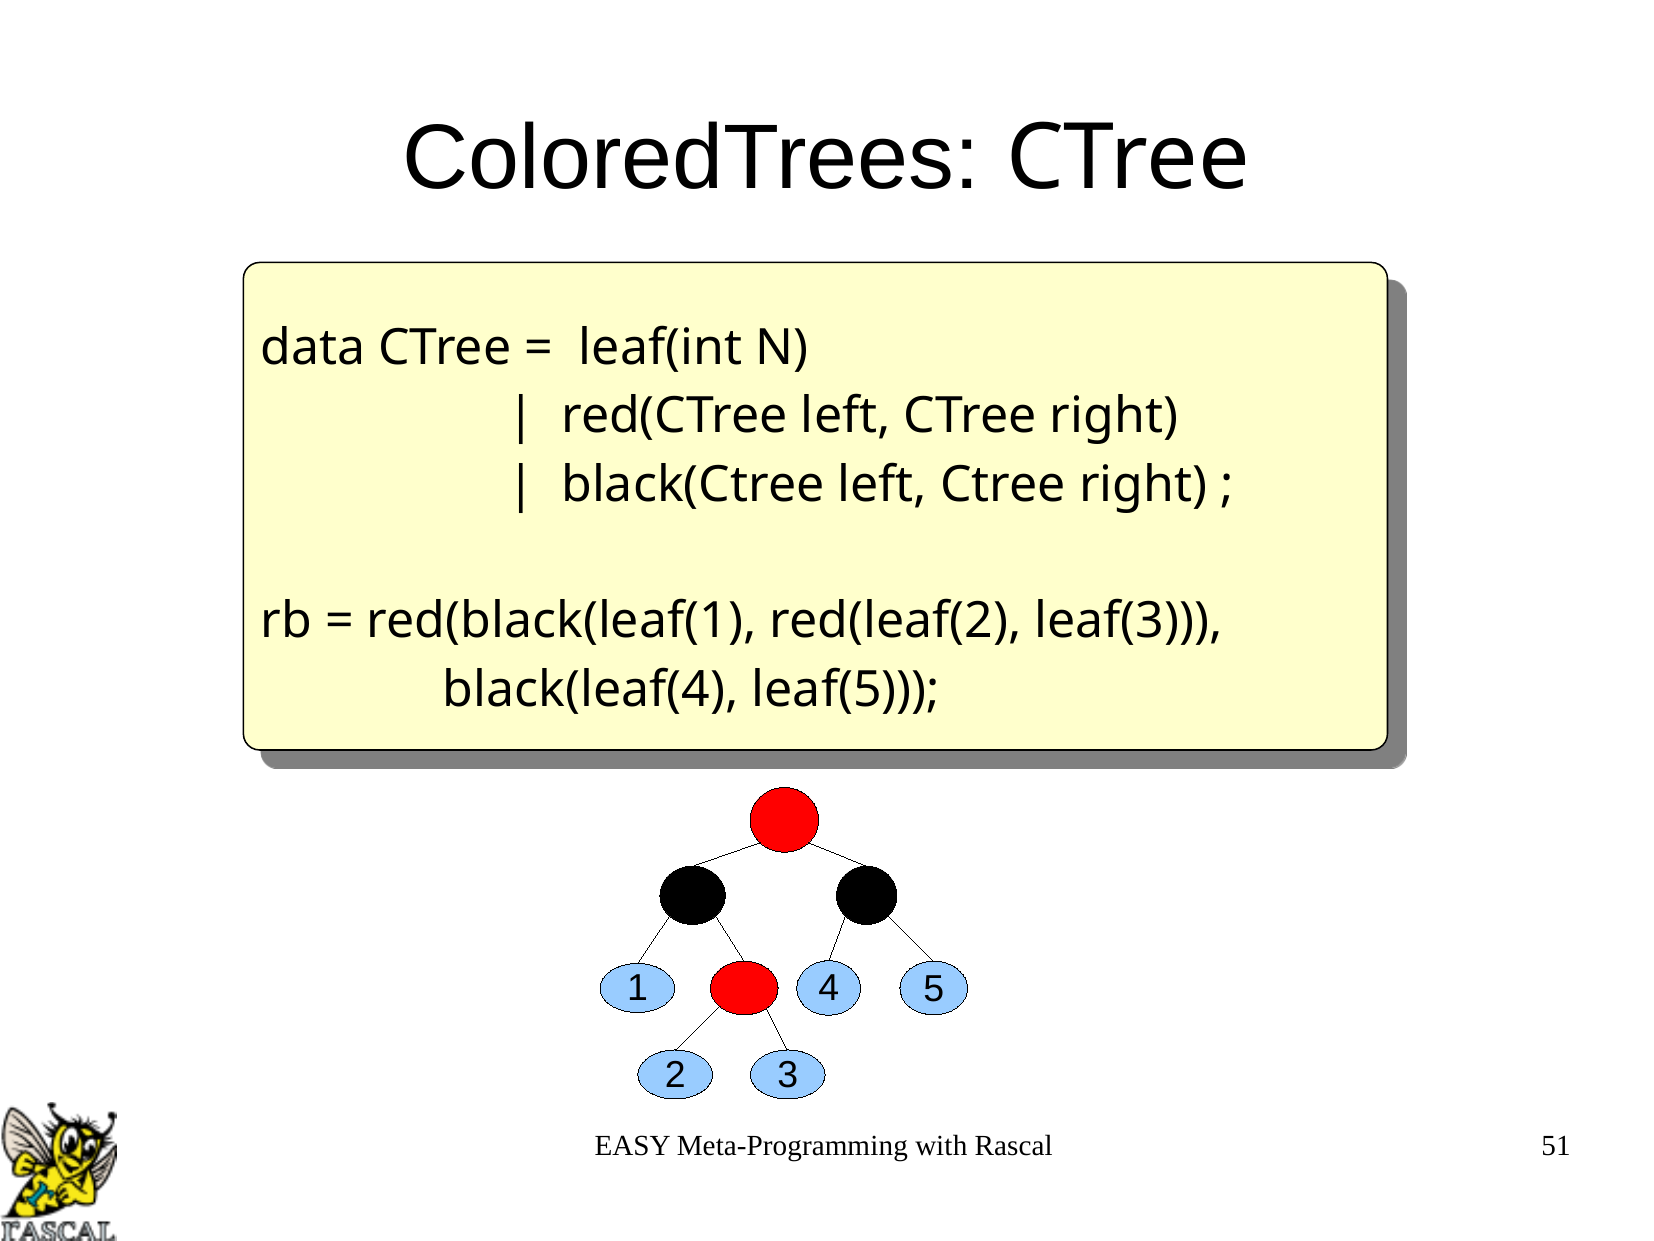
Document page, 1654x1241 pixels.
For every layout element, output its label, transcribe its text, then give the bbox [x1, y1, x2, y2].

text_box [710, 961, 779, 1015]
text_box 4 [796, 960, 861, 1016]
title ColoredTrees: CTree [82, 56, 1571, 249]
text_box [750, 787, 819, 853]
text_box 5 [899, 961, 968, 1015]
picture [0, 1102, 117, 1241]
text_box [836, 866, 897, 925]
text_box 3 [750, 1049, 826, 1099]
text_box 1 [600, 963, 675, 1013]
text_box 2 [637, 1049, 713, 1099]
text_box data CTree = leaf(int N) | red(CTree left, CTree right) | black(Ctree left, Ctree right) ; rb = red(black(leaf(1), red(leaf(2), leaf(3))), black(leaf(4), leaf(5))); [246, 303, 1330, 736]
text_box [659, 866, 726, 925]
text_box [243, 262, 1388, 751]
